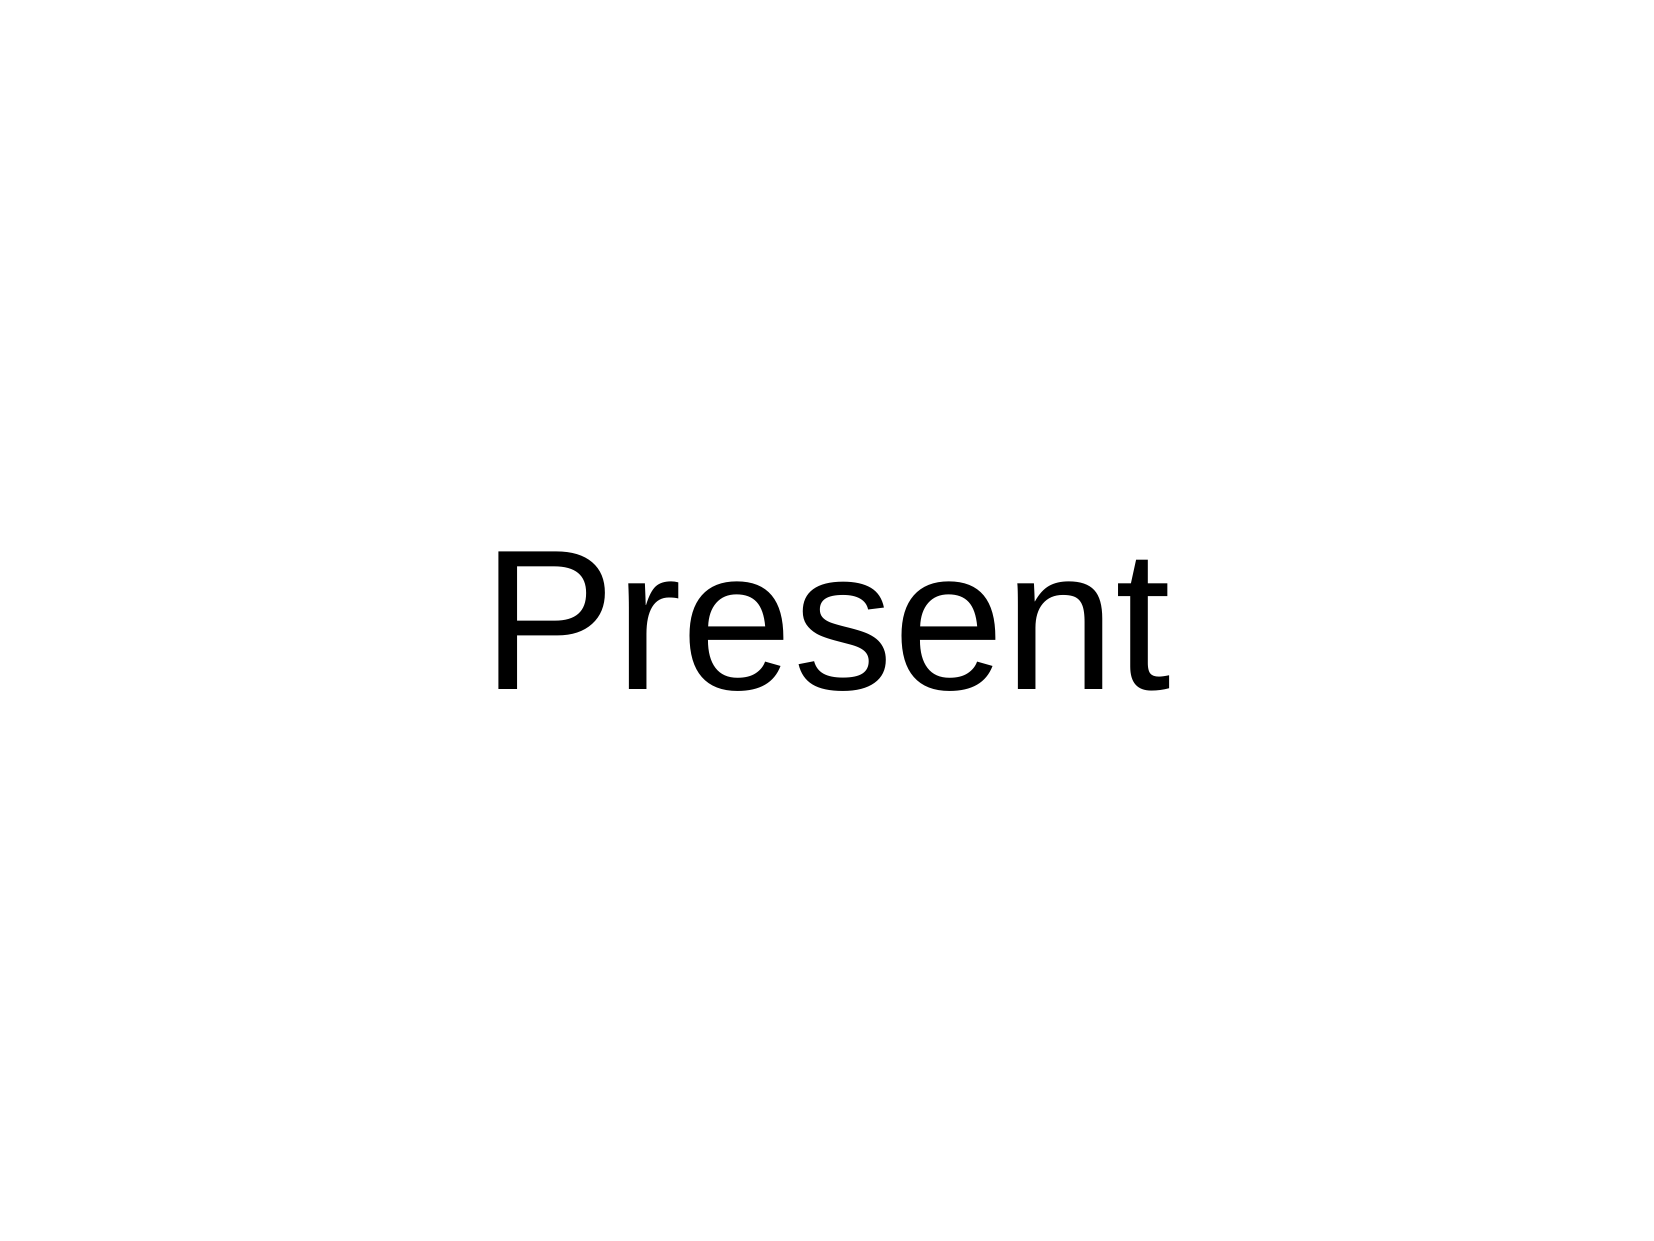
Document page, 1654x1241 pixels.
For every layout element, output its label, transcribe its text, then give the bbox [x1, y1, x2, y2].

text_box Present [442, 500, 1211, 740]
